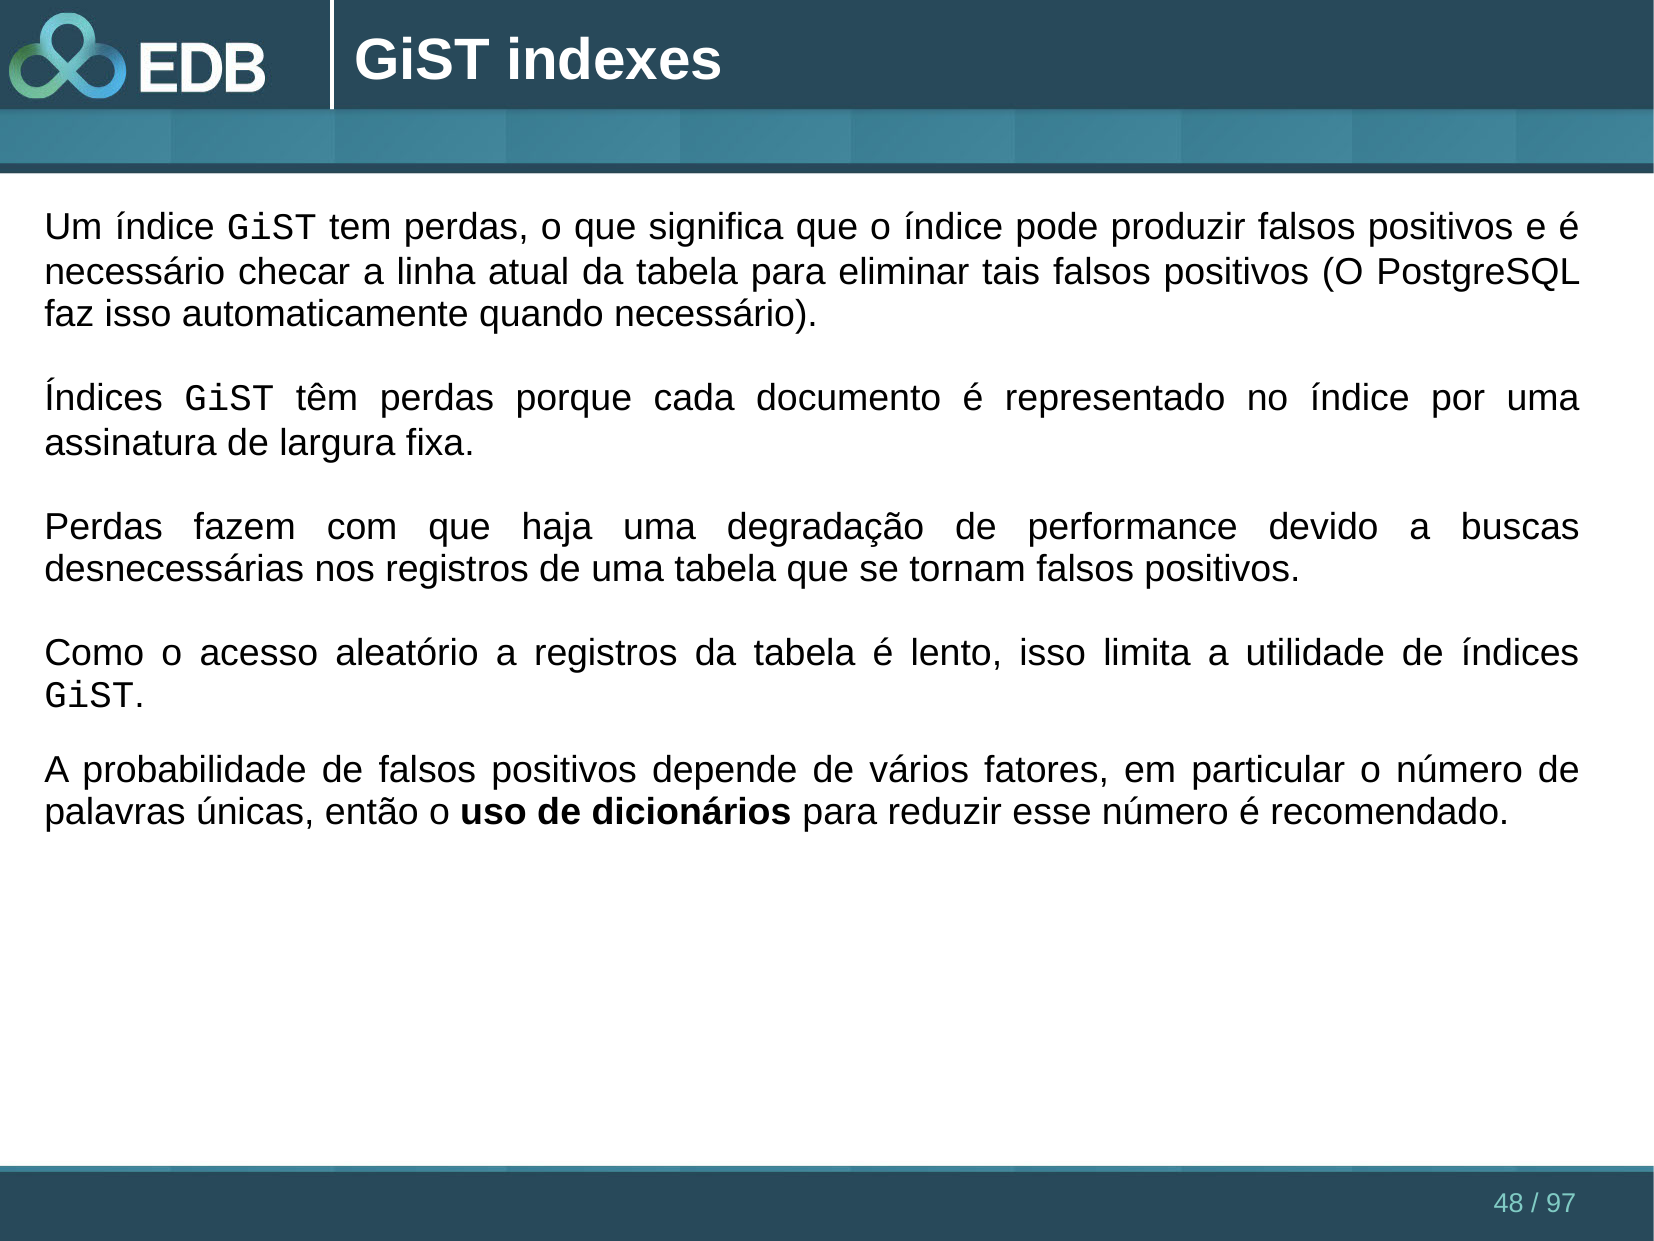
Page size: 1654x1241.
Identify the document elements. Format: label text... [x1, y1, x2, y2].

picture [0, 0, 1654, 1241]
text_box Um índice GiST tem perdas, o que significa que o índice pode produzir falsos positivos e é necessário checar a linha atual da tabela para eliminar tais falsos positivos (O PostgreSQL faz isso automaticamente quando necessário). Índices GiST têm perdas porque cada documento é representado no índice por uma assinatura de largura fixa. Perdas fazem com que haja uma degradação de performance devido a buscas desnecessárias nos registros de uma tabela que se tornam falsos positivos. Como o acesso aleatório a registros da tabela é lento, isso limita a utilidade de índices GiST. A probabilidade de falsos positivos depende de vários fatores, em particular o número de palavras únicas, então o uso de dicionários para reduzir esse número é recomendado. [29, 197, 1595, 840]
title GiST indexes [354, 0, 1625, 125]
